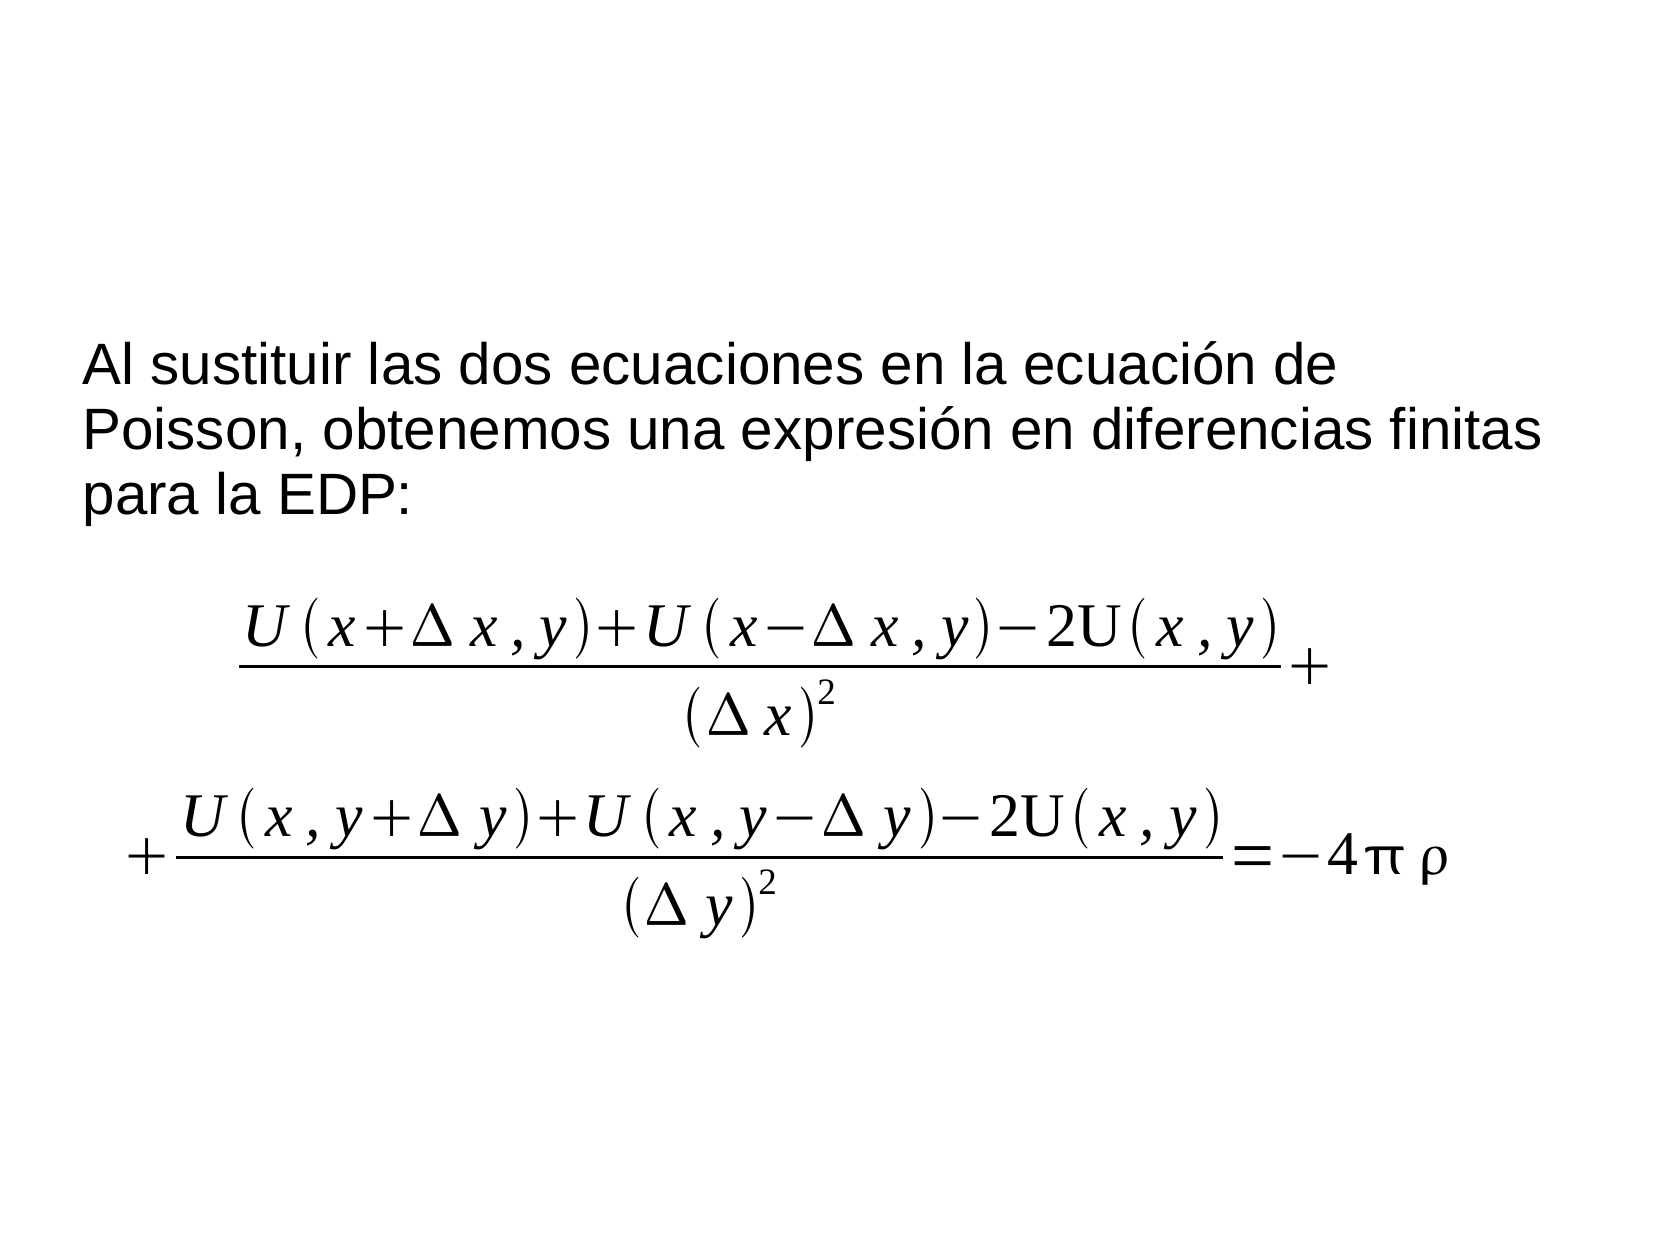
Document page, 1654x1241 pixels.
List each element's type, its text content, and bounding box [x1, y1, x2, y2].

chart [115, 590, 1458, 942]
subtitle Al sustituir las dos ecuaciones en la ecuación de Poisson, obtenemos una expresión en diferencias finitas para la EDP: [82, 297, 1571, 562]
